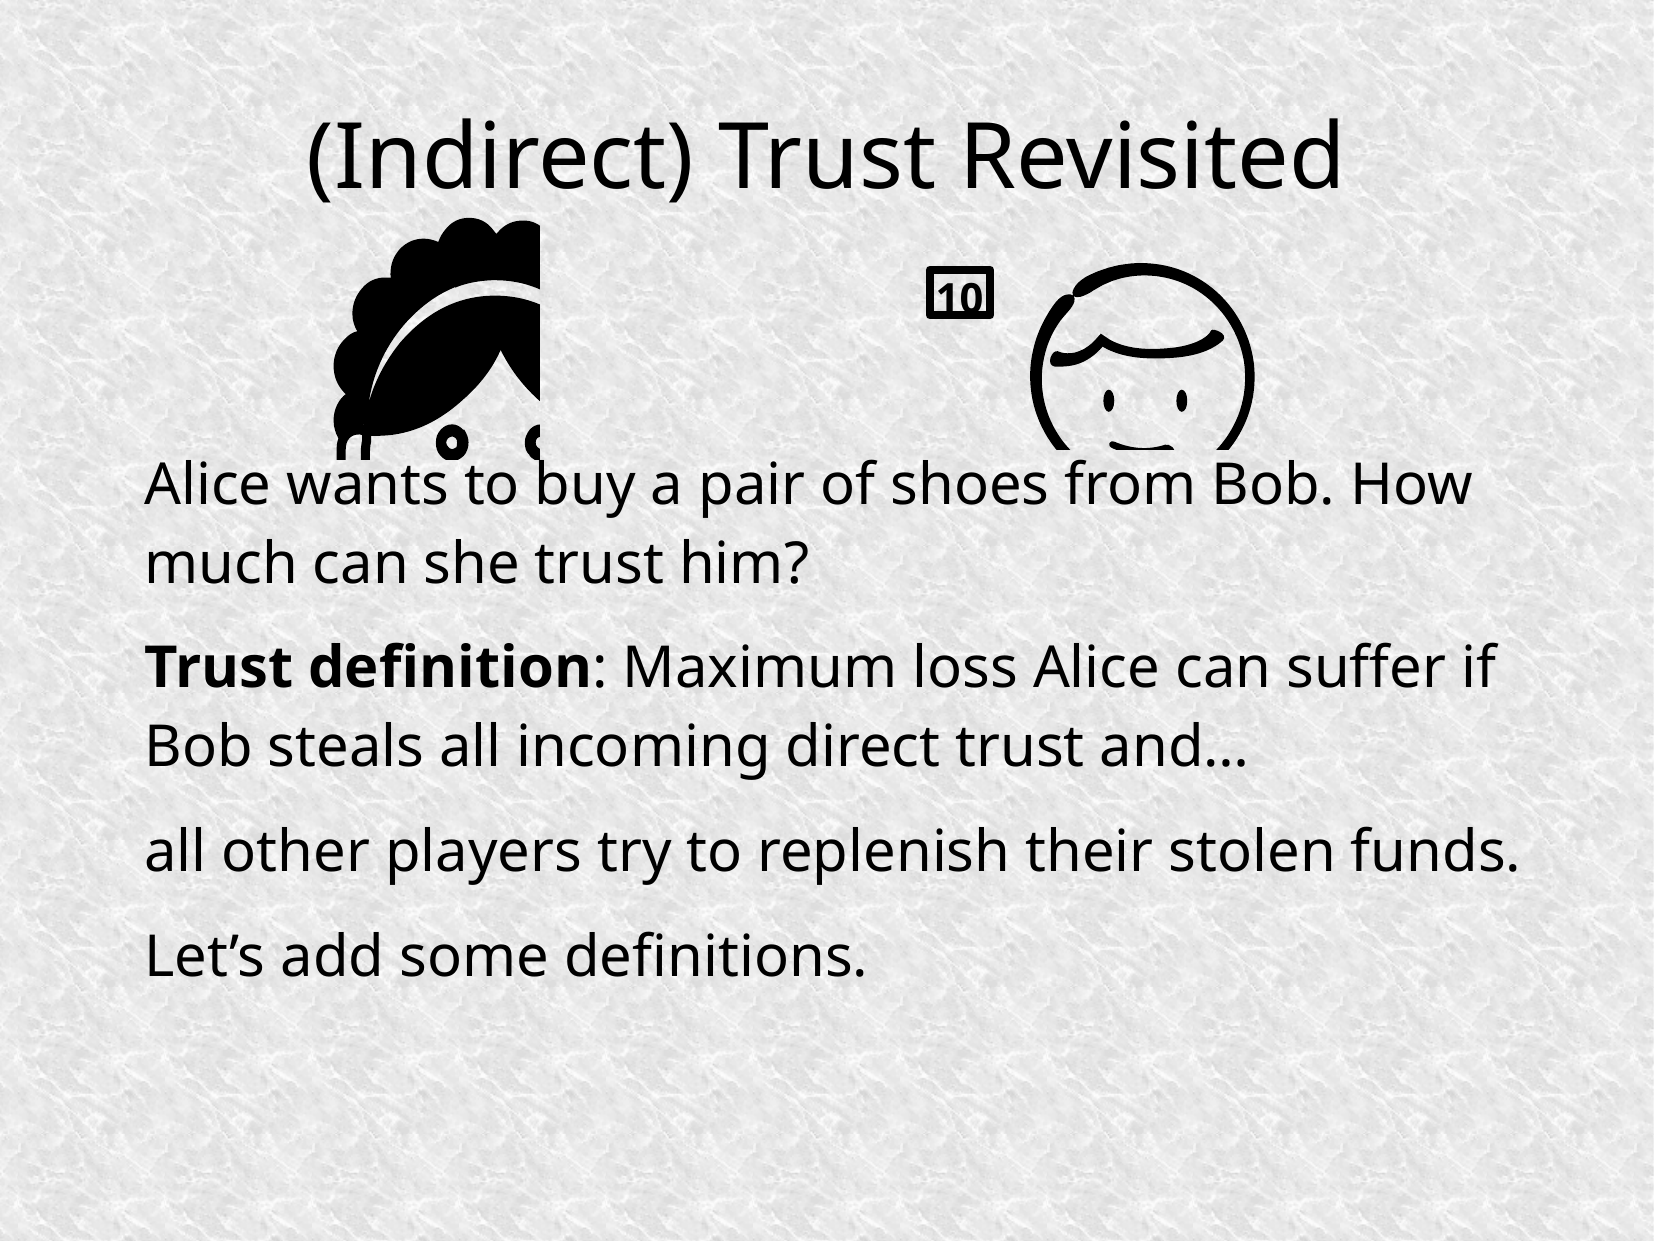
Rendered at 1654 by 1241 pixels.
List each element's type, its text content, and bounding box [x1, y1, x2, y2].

list Alice wants to buy a pair of shoes from Bob. How much can she trust him? Trust definition: Maximum loss Alice can suffer if Bob steals all incoming direct trust and… all other players try to replenish their stolen funds. Let’s add some definitions. [82, 337, 1571, 1057]
picture [0, 0, 1654, 1241]
title (Indirect) Trust Revisited [82, 49, 1571, 257]
text_box 10 [916, 256, 1007, 328]
